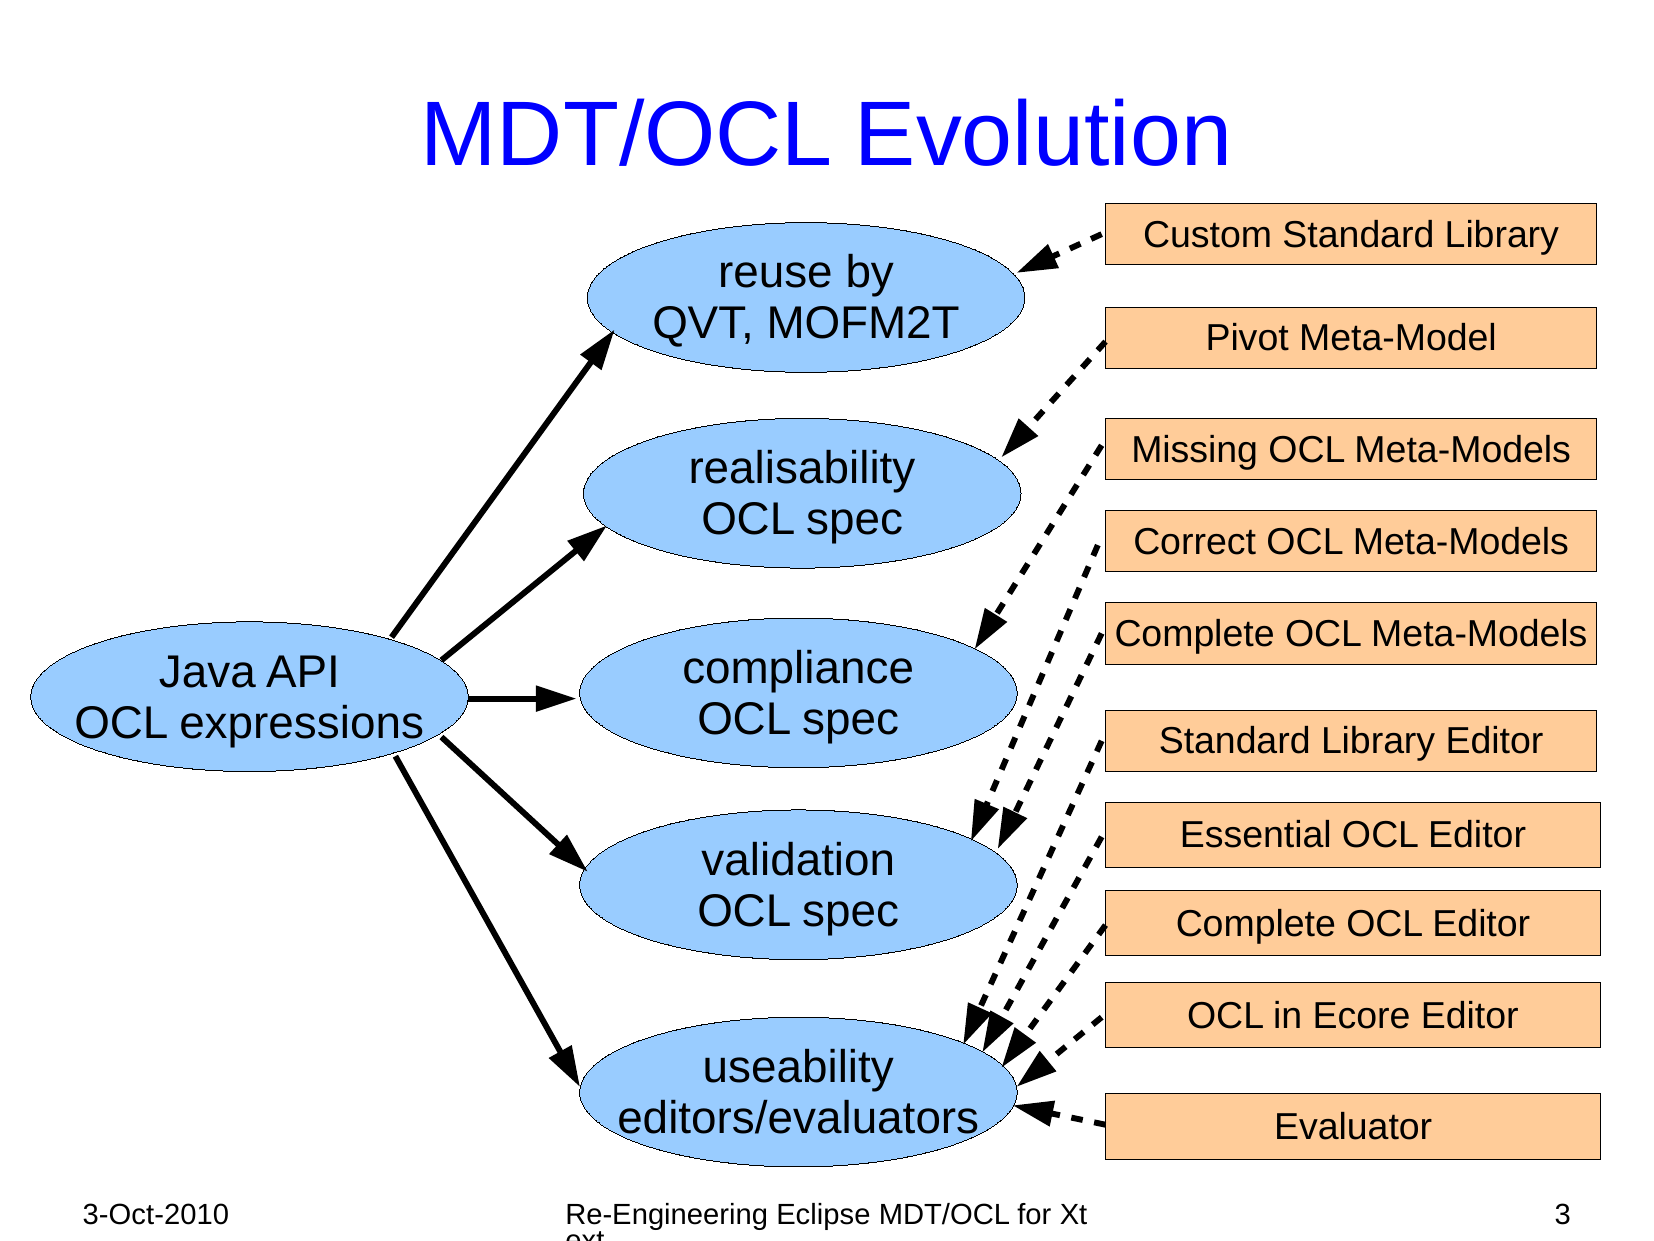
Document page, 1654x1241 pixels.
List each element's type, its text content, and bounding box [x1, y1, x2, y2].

text_box useability editors/evaluators [579, 1017, 1018, 1167]
text_box Pivot Meta-Model [1105, 307, 1597, 369]
text_box Java API OCL expressions [30, 621, 469, 772]
text_box reuse by QVT, MOFM2T [587, 222, 1025, 373]
text_box Complete OCL Editor [1105, 890, 1601, 956]
text_box Complete OCL Meta-Models [1105, 602, 1597, 665]
text_box Evaluator [1105, 1093, 1601, 1160]
text_box Custom Standard Library [1105, 203, 1597, 265]
text_box realisability OCL spec [583, 418, 1022, 569]
text_box OCL in Ecore Editor [1105, 982, 1601, 1048]
text_box Essential OCL Editor [1105, 802, 1601, 868]
title MDT/OCL Evolution [82, 56, 1571, 212]
text_box compliance OCL spec [579, 618, 1018, 768]
text_box validation OCL spec [579, 809, 1018, 960]
text_box Standard Library Editor [1105, 710, 1597, 772]
text_box Correct OCL Meta-Models [1105, 510, 1597, 572]
text_box Missing OCL Meta-Models [1105, 418, 1597, 480]
